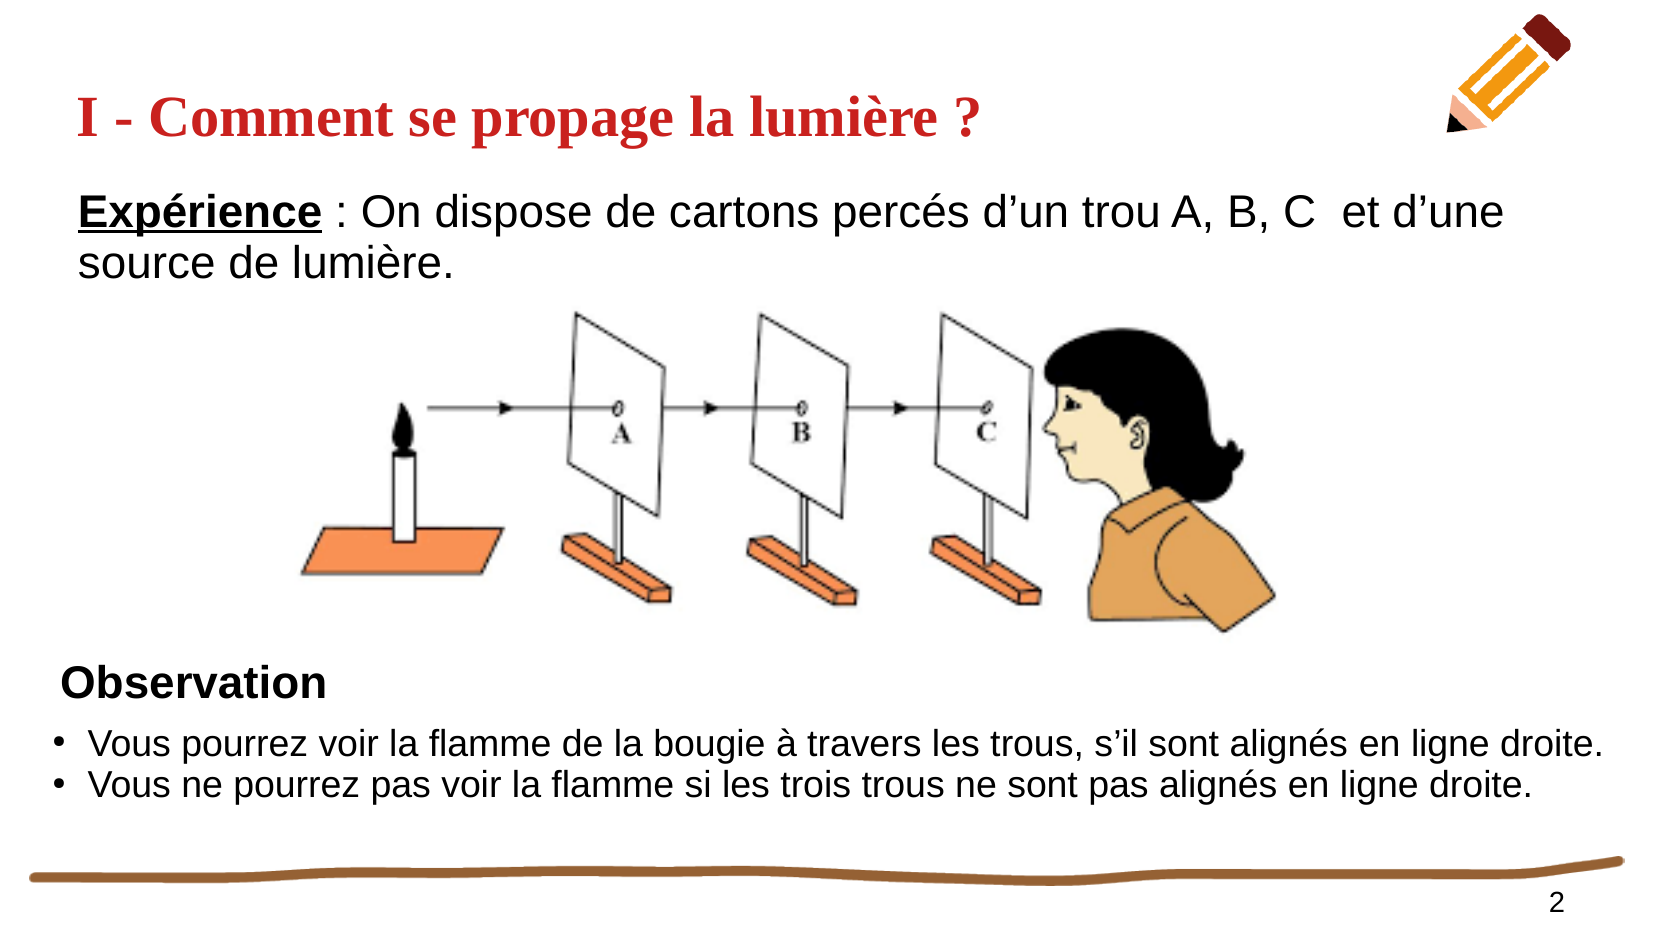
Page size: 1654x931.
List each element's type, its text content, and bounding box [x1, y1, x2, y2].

text_box Observation [45, 650, 343, 714]
title I - Comment se propage la lumière ? [76, 64, 1436, 169]
picture [29, 856, 1625, 886]
text_box Vous pourrez voir la flamme de la bougie à travers les trous, s’il sont alignés en ligne droite. Vous ne pourrez pas voir la flamme si les trois trous ne sont pas alignés en ligne droite. [37, 714, 1651, 839]
picture [283, 299, 1295, 660]
text_box Expérience : On dispose de cartons percés d’un trou A, B, C et d’une source de lumière. [63, 178, 1564, 297]
picture [1446, 14, 1571, 133]
